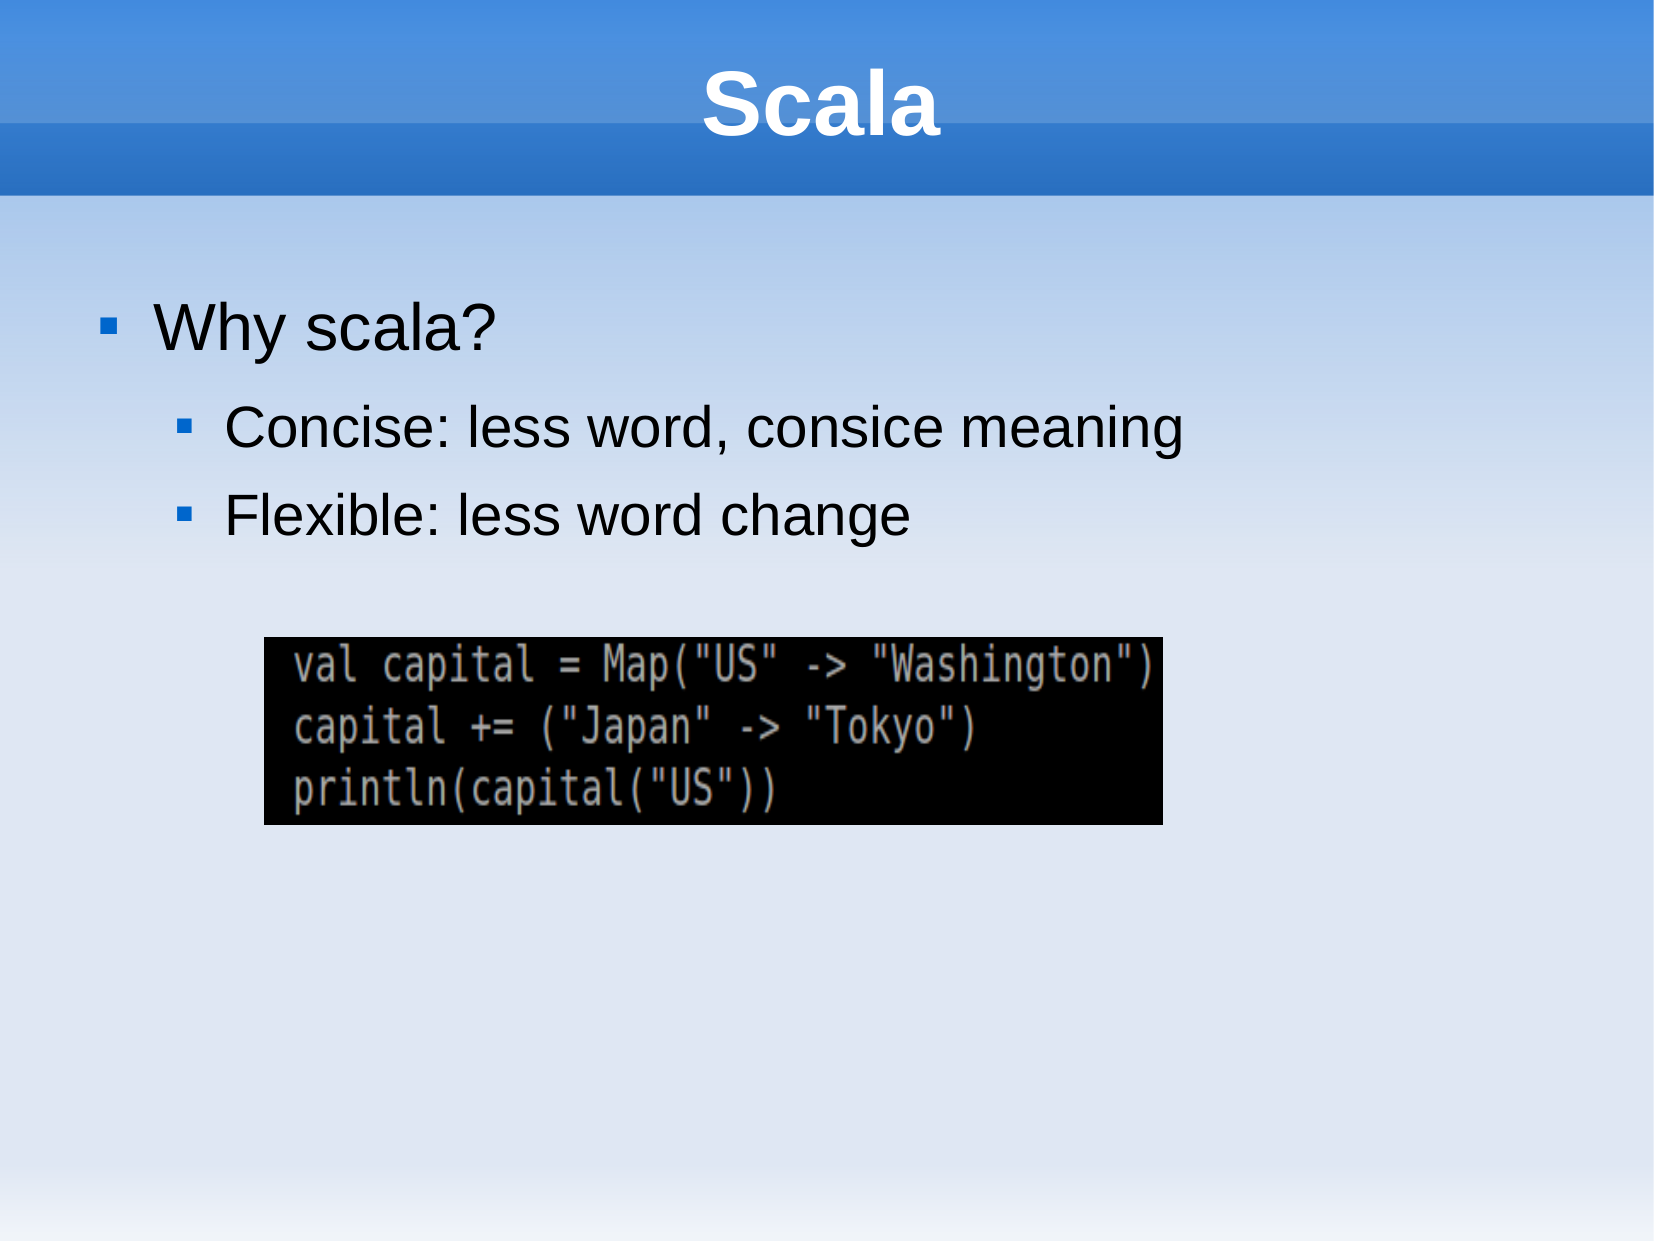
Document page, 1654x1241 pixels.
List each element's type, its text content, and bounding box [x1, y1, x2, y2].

list Why scala? Concise: less word, consice meaning Flexible: less word change [82, 290, 1571, 1109]
picture [0, 0, 1654, 1241]
title Scala [76, 0, 1565, 208]
